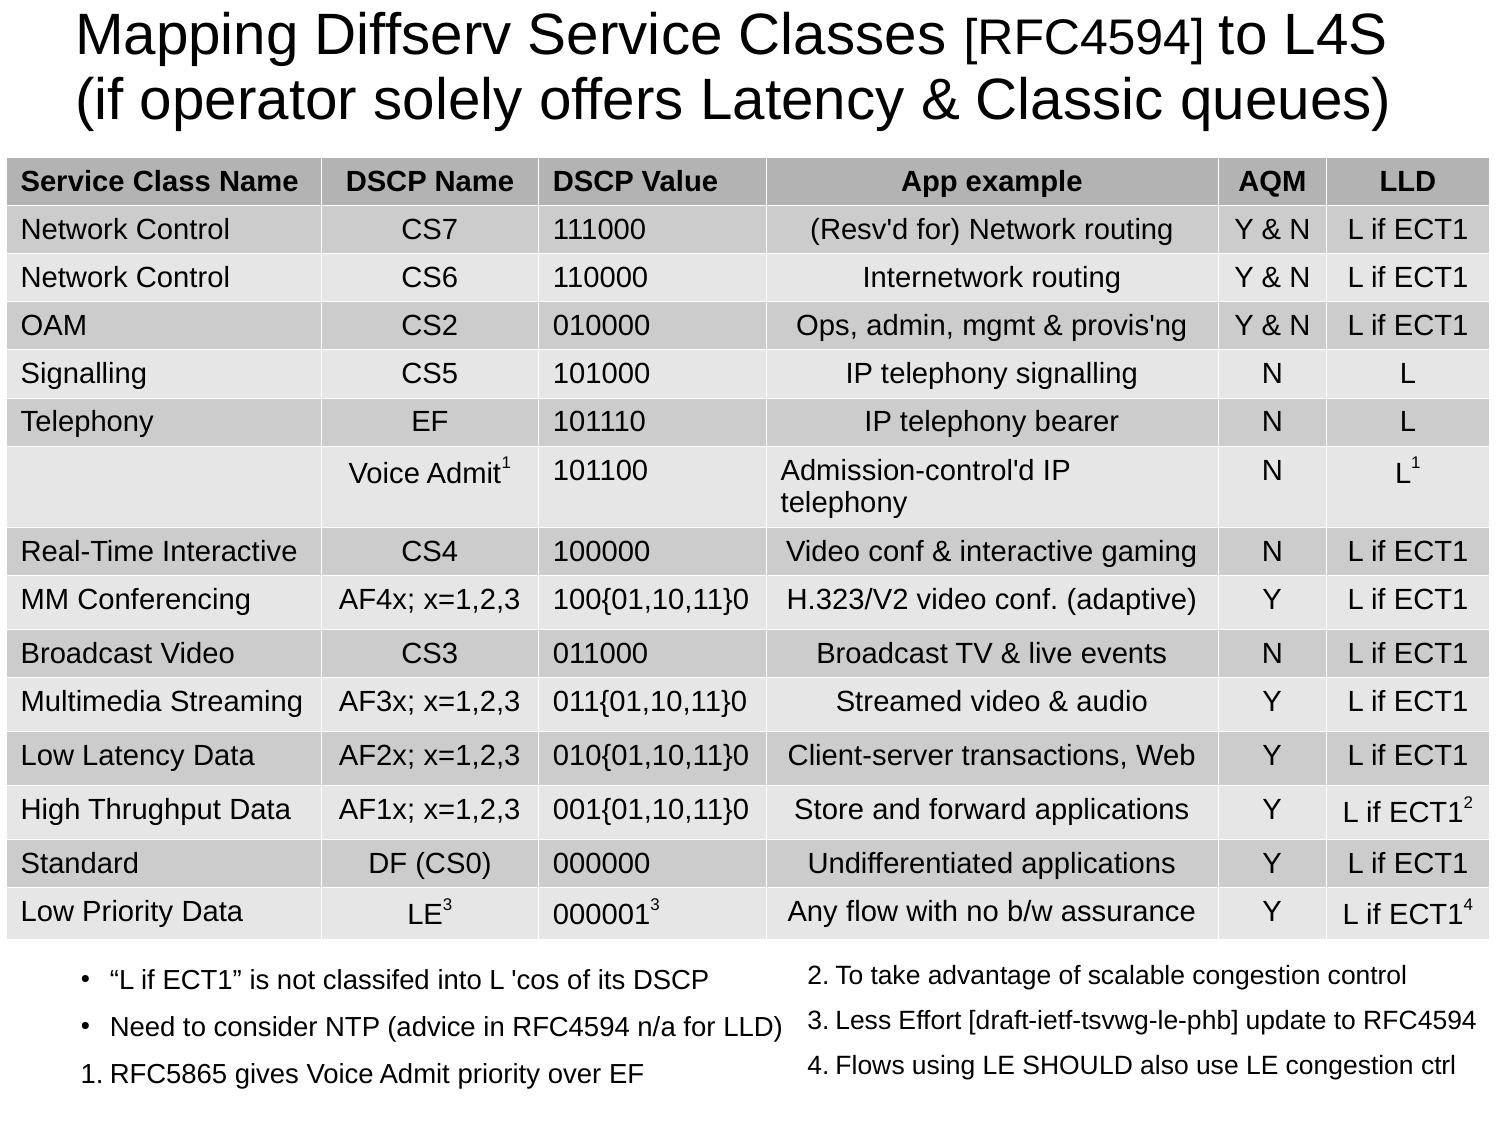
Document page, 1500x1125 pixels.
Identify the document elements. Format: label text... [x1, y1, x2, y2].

table_cell L1 [1327, 447, 1489, 527]
table_cell 111000 [539, 206, 766, 253]
table_header Service Class Name [7, 158, 321, 205]
table_cell CS6 [322, 254, 538, 301]
table_cell L if ECT1 [1327, 630, 1489, 677]
table_header App example [767, 158, 1218, 205]
table_cell Voice Admit1 [322, 447, 538, 527]
table_cell L if ECT1 [1327, 840, 1489, 887]
table_cell 0000013 [539, 888, 766, 939]
table_cell L if ECT1 [1327, 576, 1489, 629]
table_cell N [1219, 447, 1326, 527]
table_cell Y [1219, 888, 1326, 939]
table_cell L if ECT1 [1327, 206, 1489, 253]
table_cell AF4x; x=1,2,3 [322, 576, 538, 629]
table_cell Broadcast TV & live events [767, 630, 1218, 677]
table_cell CS3 [322, 630, 538, 677]
table_cell Signalling [7, 350, 321, 398]
table_cell Real-Time Interactive [7, 528, 321, 575]
table_cell 011000 [539, 630, 766, 677]
table_cell Network Control [7, 206, 321, 253]
table_cell Undifferentiated applications [767, 840, 1218, 887]
table_cell 010000 [539, 302, 766, 349]
table_cell Y [1219, 840, 1326, 887]
table_cell (Resv'd for) Network routing [767, 206, 1218, 253]
table_cell L [1327, 350, 1489, 398]
table_cell Streamed video & audio [767, 678, 1218, 731]
table_cell Low Priority Data [7, 888, 321, 939]
table_cell L if ECT12 [1327, 786, 1489, 839]
table_cell L if ECT1 [1327, 302, 1489, 349]
table_cell 010{01,10,11}0 [539, 732, 766, 785]
table_header DSCP Value [539, 158, 766, 205]
table_cell Y [1219, 576, 1326, 629]
table_cell Video conf & interactive gaming [767, 528, 1218, 575]
table_cell N [1219, 528, 1326, 575]
table_cell Y [1219, 786, 1326, 839]
table_cell Standard [7, 840, 321, 887]
table_cell 101000 [539, 350, 766, 398]
table_cell L if ECT1 [1327, 678, 1489, 731]
table_header LLD [1327, 158, 1489, 205]
table_cell L if ECT1 [1327, 254, 1489, 301]
table_cell 101110 [539, 399, 766, 446]
list “L if ECT1” is not classifed into L 'cos of its DSCP Need to consider NTP (advice in RFC4594 n/a for LLD) RFC5865 gives Voice Admit priority over EF [70, 964, 788, 1119]
table_cell Multimedia Streaming [7, 678, 321, 731]
table_cell EF [322, 399, 538, 446]
list To take advantage of scalable congestion control Less Effort [draft-ietf-tsvwg-le-phb] update to RFC4594 Flows using LE SHOULD also use LE congestion ctrl [797, 960, 1494, 1119]
table_cell Y [1219, 678, 1326, 731]
table_cell LE3 [322, 888, 538, 939]
table_cell Y [1219, 732, 1326, 785]
table_cell L if ECT1 [1327, 528, 1489, 575]
table_cell L if ECT1 [1327, 732, 1489, 785]
table_cell AF3x; x=1,2,3 [322, 678, 538, 731]
table_cell 101100 [539, 447, 766, 527]
table_cell Broadcast Video [7, 630, 321, 677]
table_header AQM [1219, 158, 1326, 205]
table_cell IP telephony bearer [767, 399, 1218, 446]
table_cell Internetwork routing [767, 254, 1218, 301]
table_cell N [1219, 399, 1326, 446]
table_cell 001{01,10,11}0 [539, 786, 766, 839]
table_cell Low Latency Data [7, 732, 321, 785]
table_header DSCP Name [322, 158, 538, 205]
table_cell MM Conferencing [7, 576, 321, 629]
table_cell CS5 [322, 350, 538, 398]
table_cell 011{01,10,11}0 [539, 678, 766, 731]
table_cell N [1219, 630, 1326, 677]
table_cell Y & N [1219, 206, 1326, 253]
table_cell 110000 [539, 254, 766, 301]
table_cell CS4 [322, 528, 538, 575]
table_cell Store and forward applications [767, 786, 1218, 839]
table_cell H.323/V2 video conf. (adaptive) [767, 576, 1218, 629]
table_cell High Thrughput Data [7, 786, 321, 839]
table_cell 000000 [539, 840, 766, 887]
table_cell Telephony [7, 399, 321, 446]
table_cell L [1327, 399, 1489, 446]
title Mapping Diffserv Service Classes [RFC4594] to L4S (if operator solely offers Latency & Classic queues) [75, 1, 1425, 132]
table_cell OAM [7, 302, 321, 349]
table_cell Admission-control'd IP telephony [767, 447, 1218, 527]
table_cell 100{01,10,11}0 [539, 576, 766, 629]
table_cell Any flow with no b/w assurance [767, 888, 1218, 939]
table_cell AF1x; x=1,2,3 [322, 786, 538, 839]
table_cell IP telephony signalling [767, 350, 1218, 398]
table_cell 100000 [539, 528, 766, 575]
table_cell CS7 [322, 206, 538, 253]
table_cell N [1219, 350, 1326, 398]
table_cell CS2 [322, 302, 538, 349]
table_cell DF (CS0) [322, 840, 538, 887]
table_cell Client-server transactions, Web [767, 732, 1218, 785]
table_cell L if ECT14 [1327, 888, 1489, 939]
table_cell Network Control [7, 254, 321, 301]
table_cell [7, 447, 321, 527]
table_cell Ops, admin, mgmt & provis'ng [767, 302, 1218, 349]
table_cell Y & N [1219, 254, 1326, 301]
table_cell Y & N [1219, 302, 1326, 349]
table_cell AF2x; x=1,2,3 [322, 732, 538, 785]
